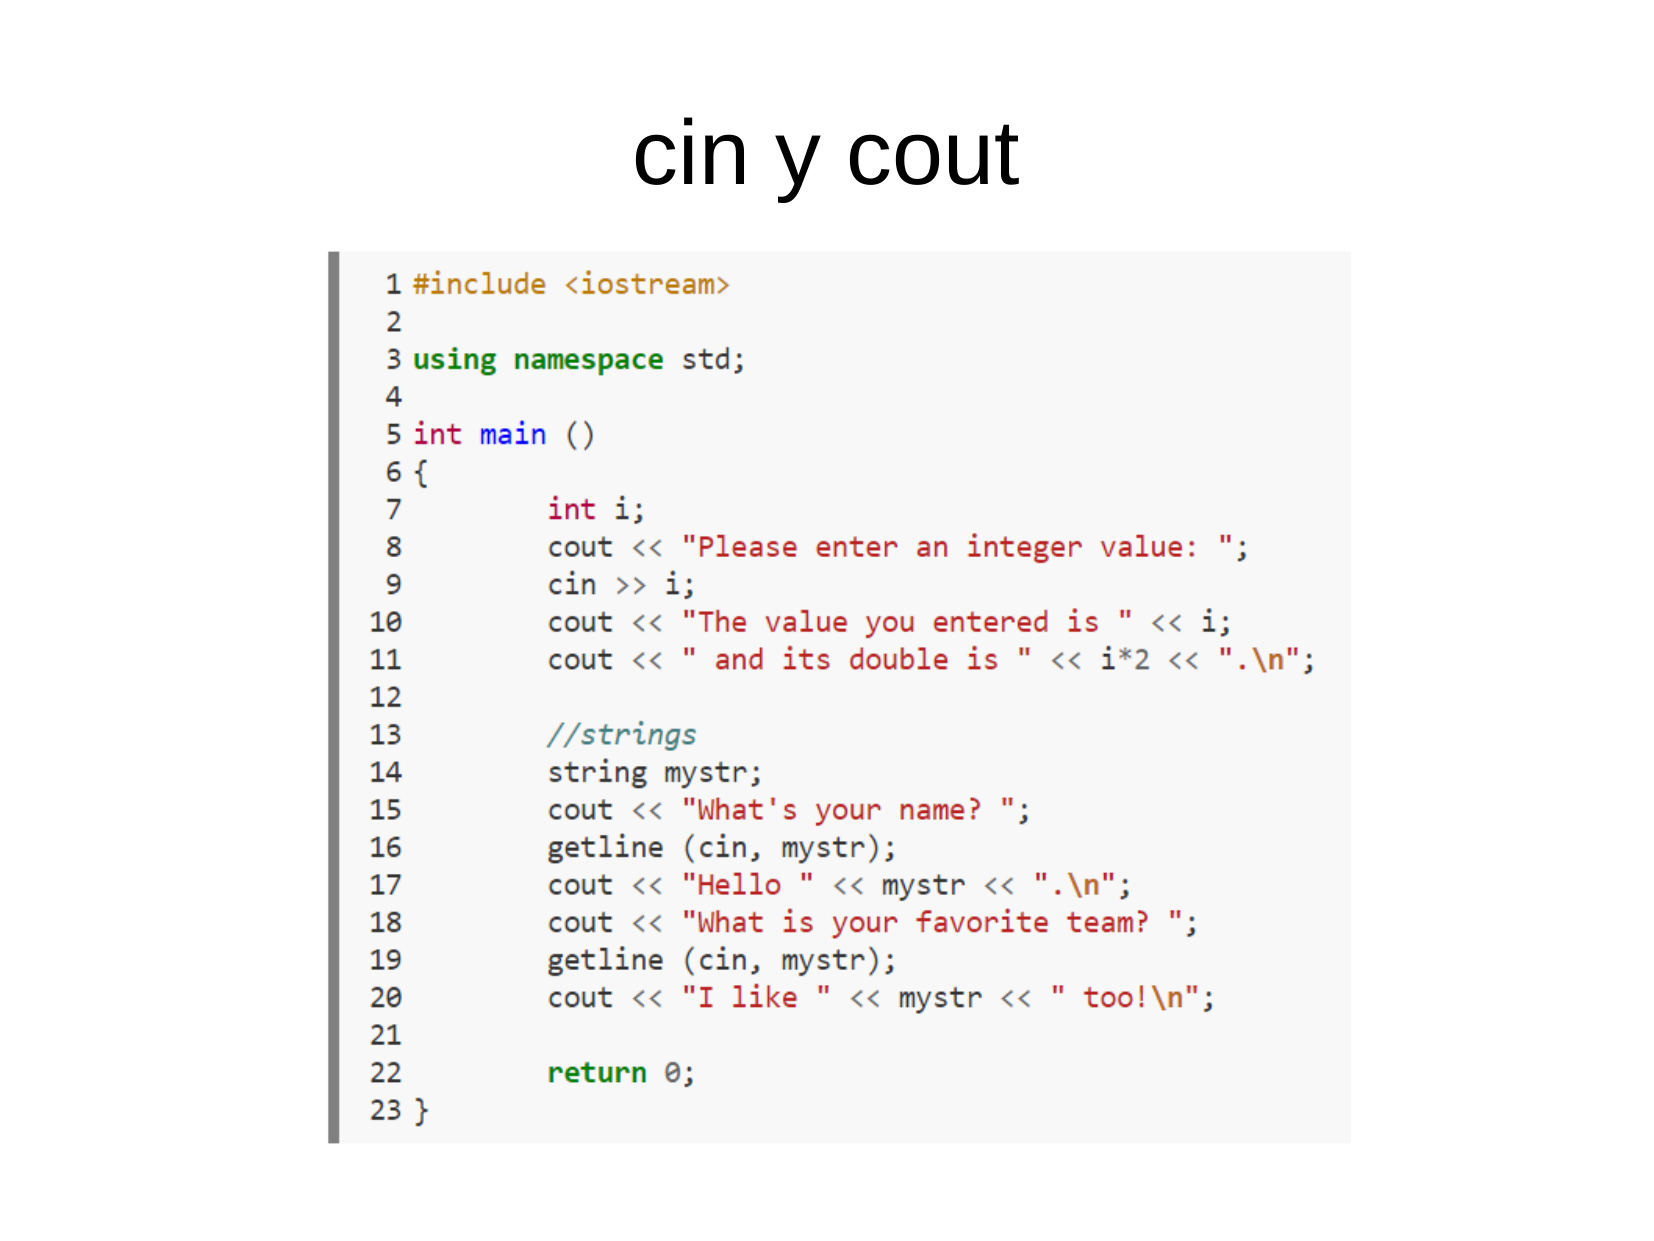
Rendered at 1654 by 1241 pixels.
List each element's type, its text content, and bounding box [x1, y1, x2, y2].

picture [316, 241, 1351, 1153]
title cin y cout [82, 49, 1571, 257]
